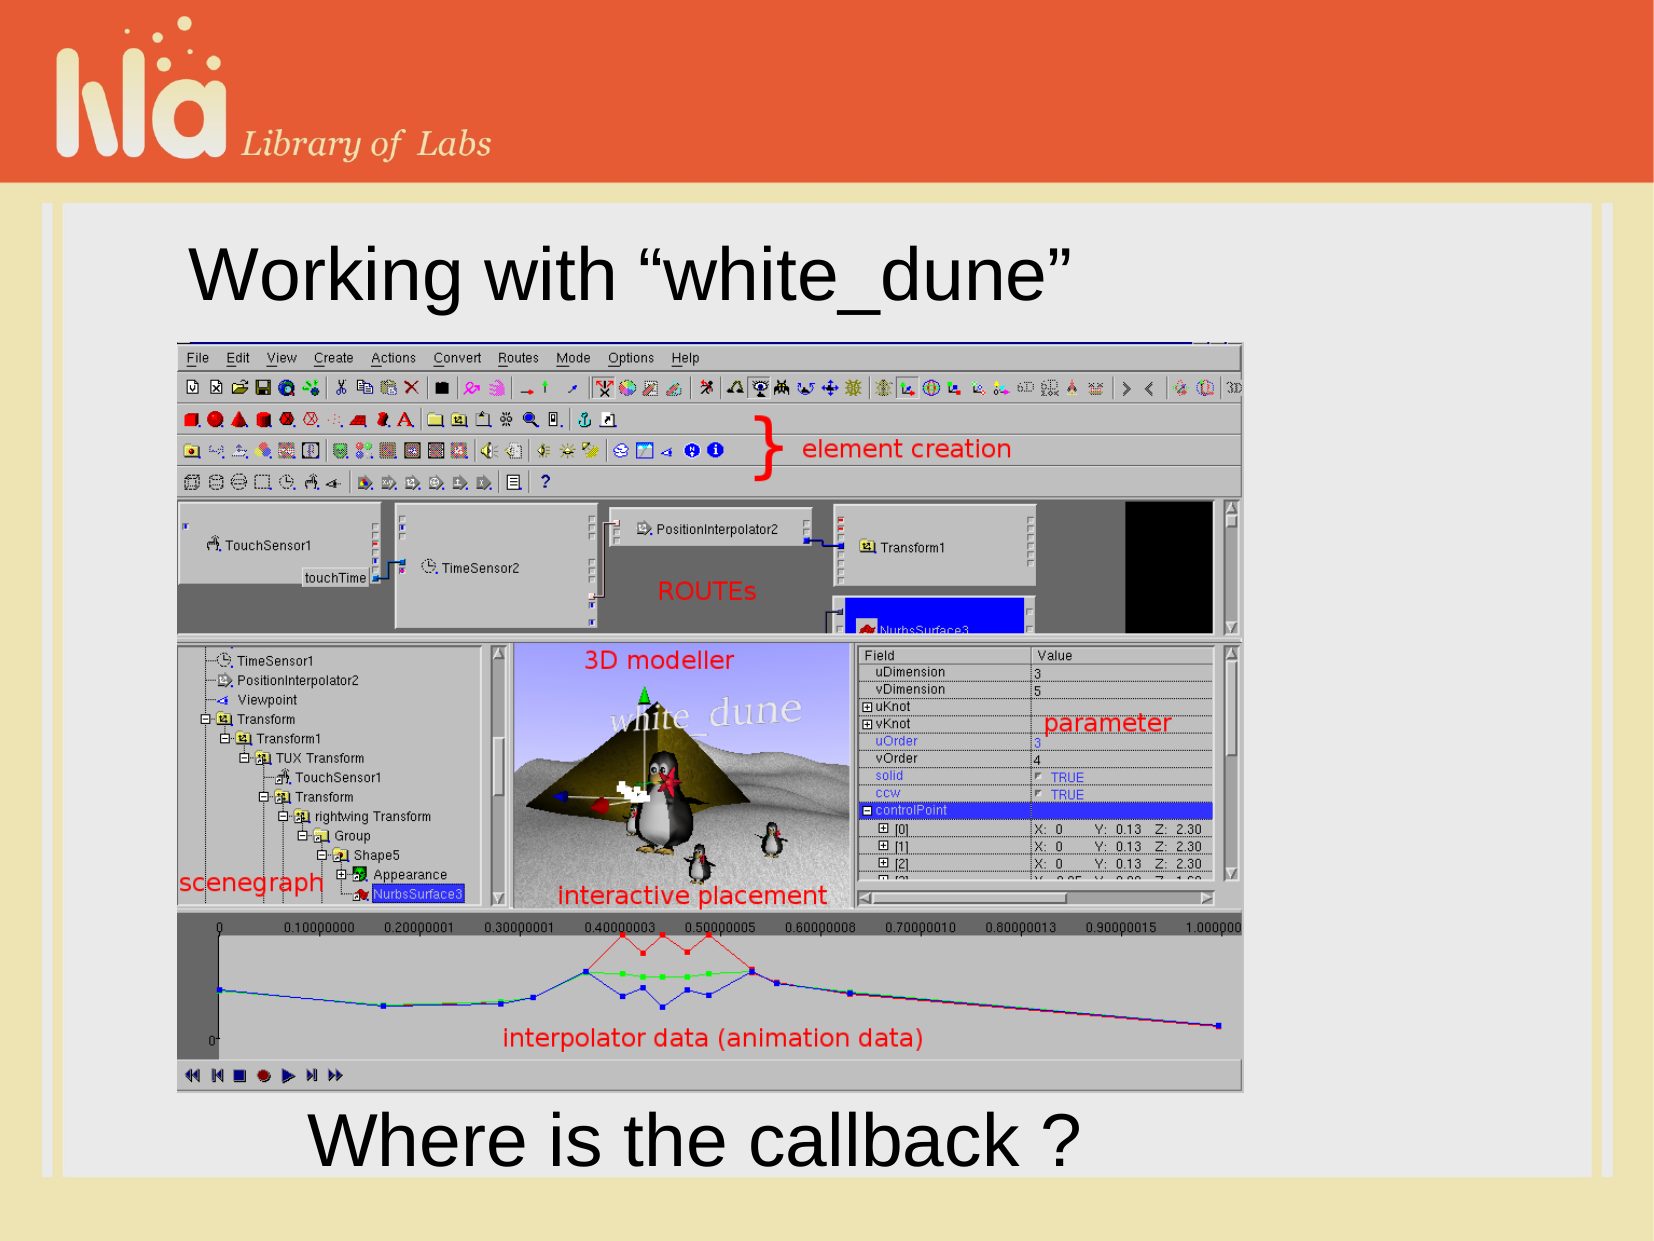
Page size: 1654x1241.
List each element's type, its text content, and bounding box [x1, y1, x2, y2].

picture [0, 0, 1654, 1241]
text_box Working with “white_dune” [174, 226, 1300, 325]
text_box Where is the callback ? [292, 1092, 1418, 1192]
